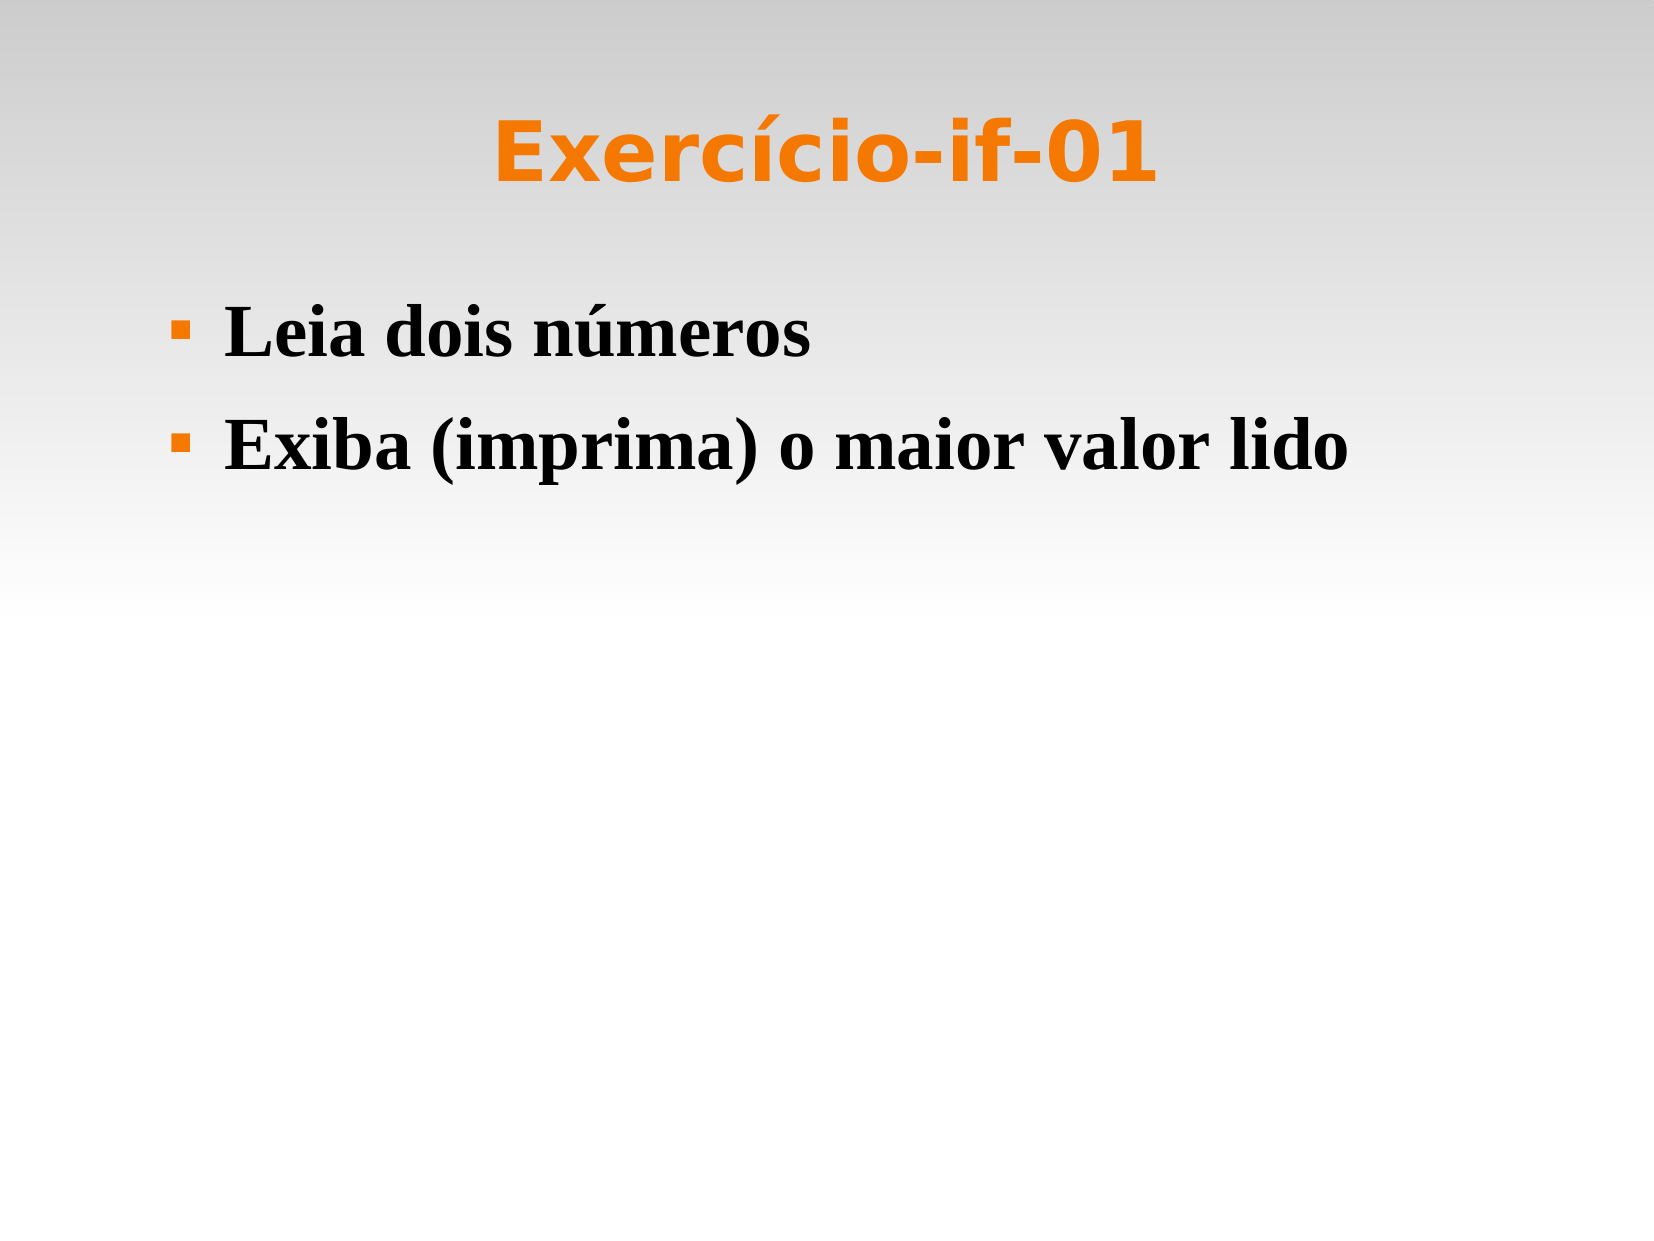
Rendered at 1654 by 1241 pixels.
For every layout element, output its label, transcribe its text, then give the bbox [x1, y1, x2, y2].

list Leia dois números Exiba (imprima) o maior valor lido [82, 290, 1571, 1109]
title Exercício-if-01 [82, 49, 1571, 257]
